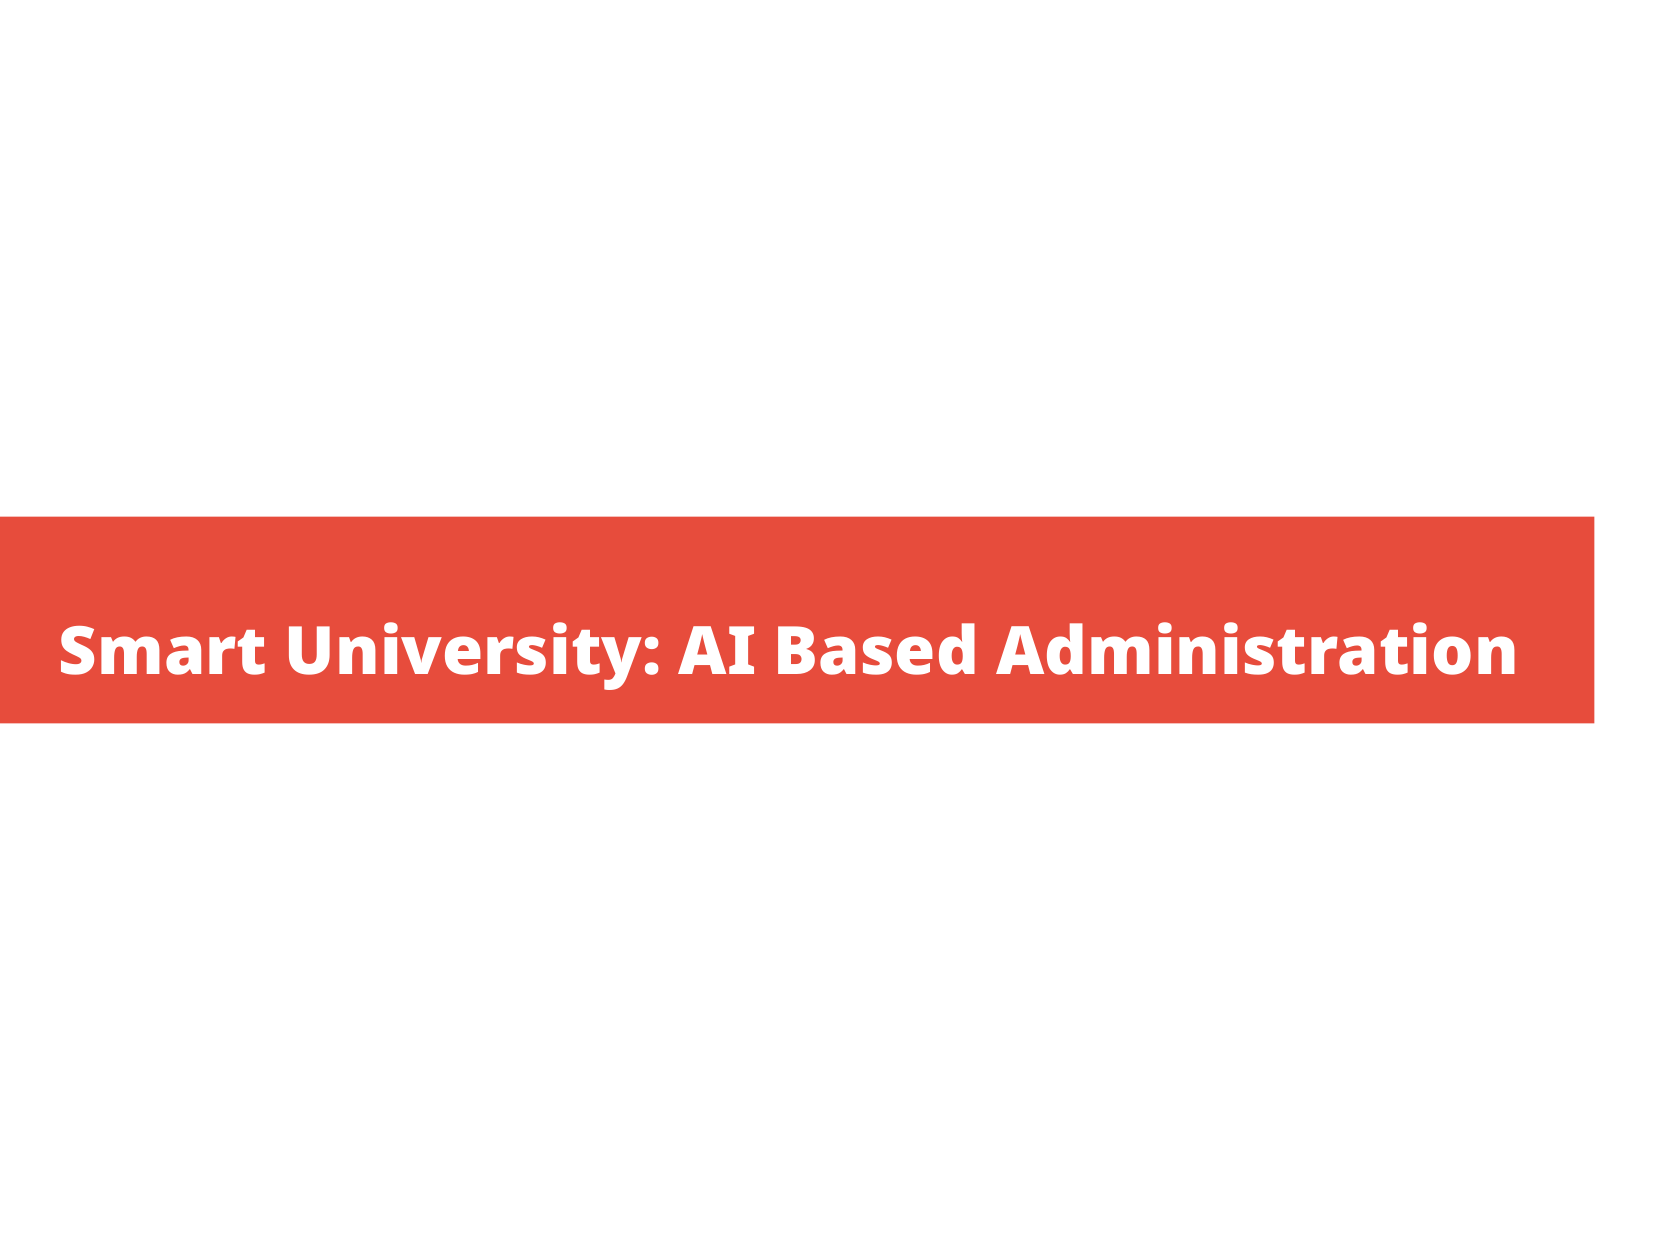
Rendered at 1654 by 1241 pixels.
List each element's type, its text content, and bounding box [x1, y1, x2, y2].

title Smart University: AI Based Administration [59, 546, 1595, 694]
